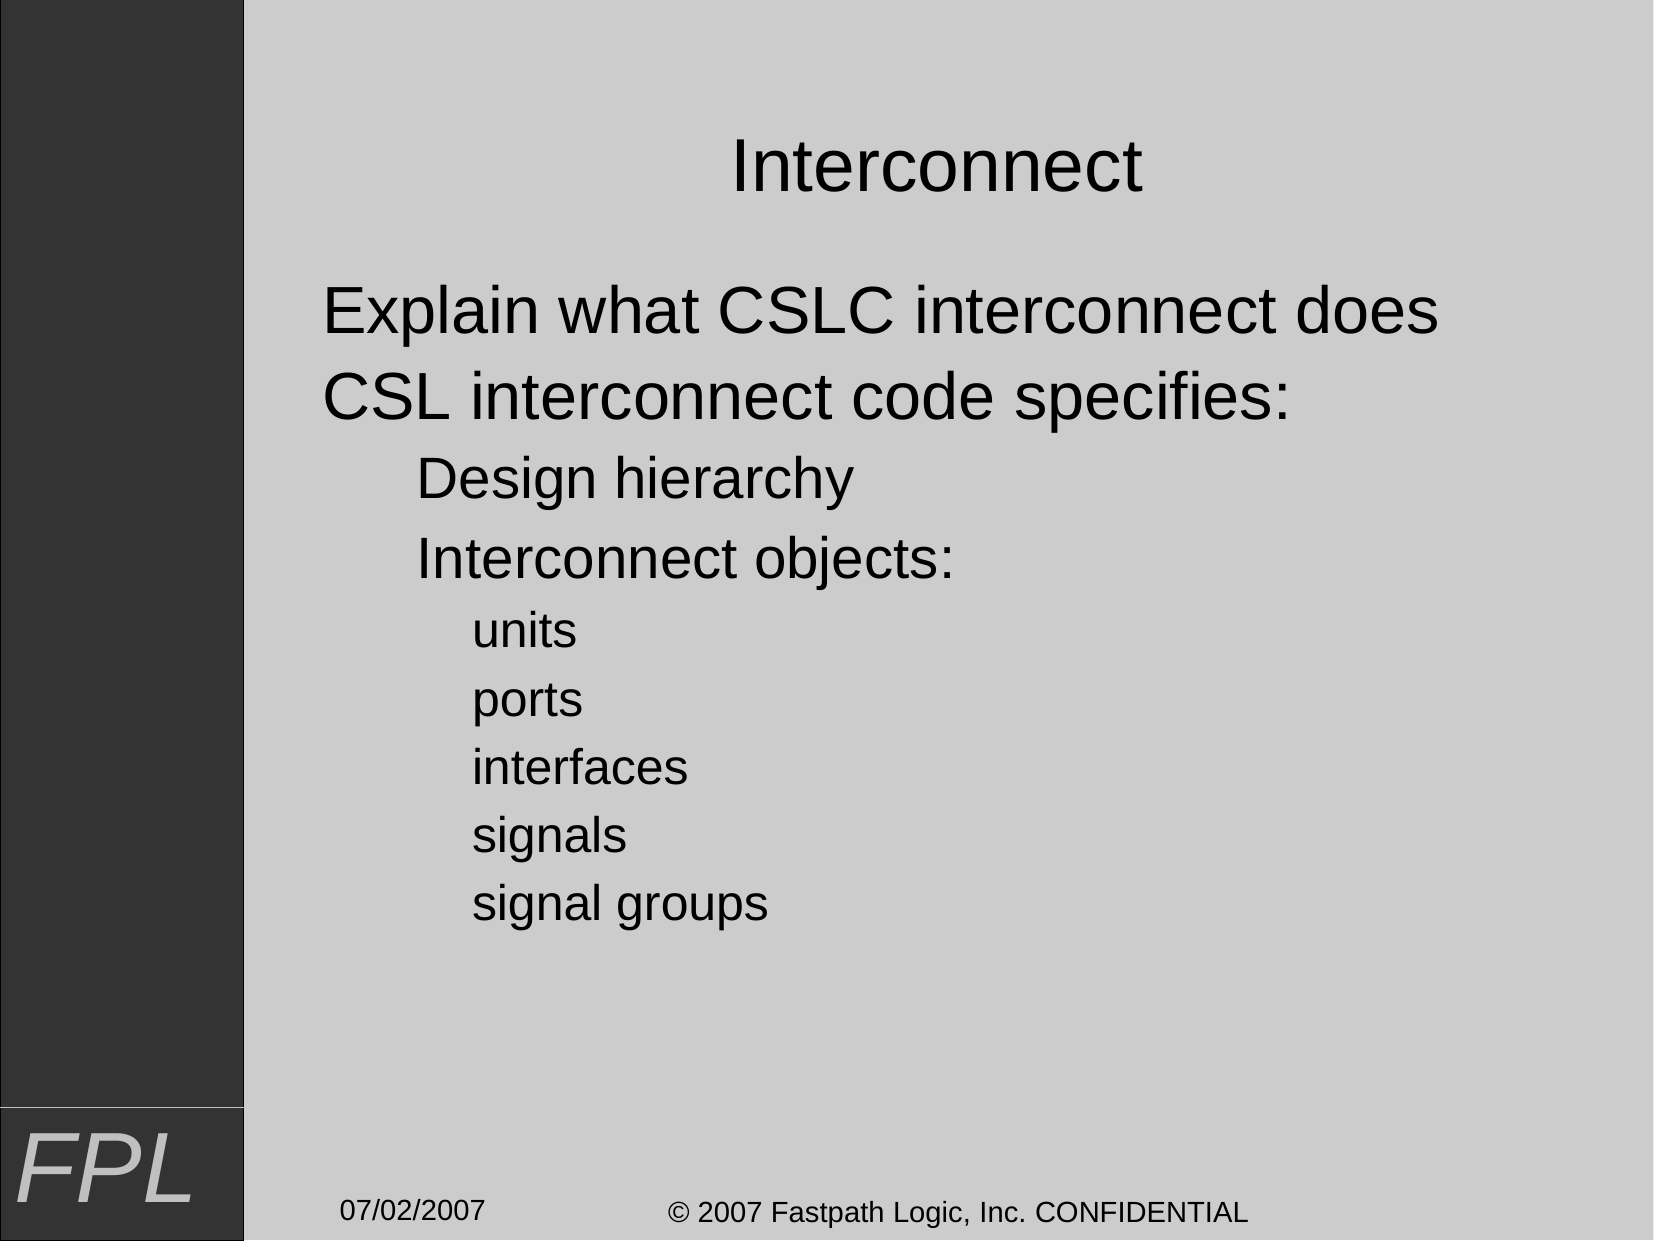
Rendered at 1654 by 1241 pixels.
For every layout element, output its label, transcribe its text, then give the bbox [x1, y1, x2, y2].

title Interconnect [427, 57, 1530, 272]
list Explain what CSLC interconnect does CSL interconnect code specifies: Design hierarchy Interconnect objects: units ports interfaces signals signal groups [322, 272, 1635, 1179]
